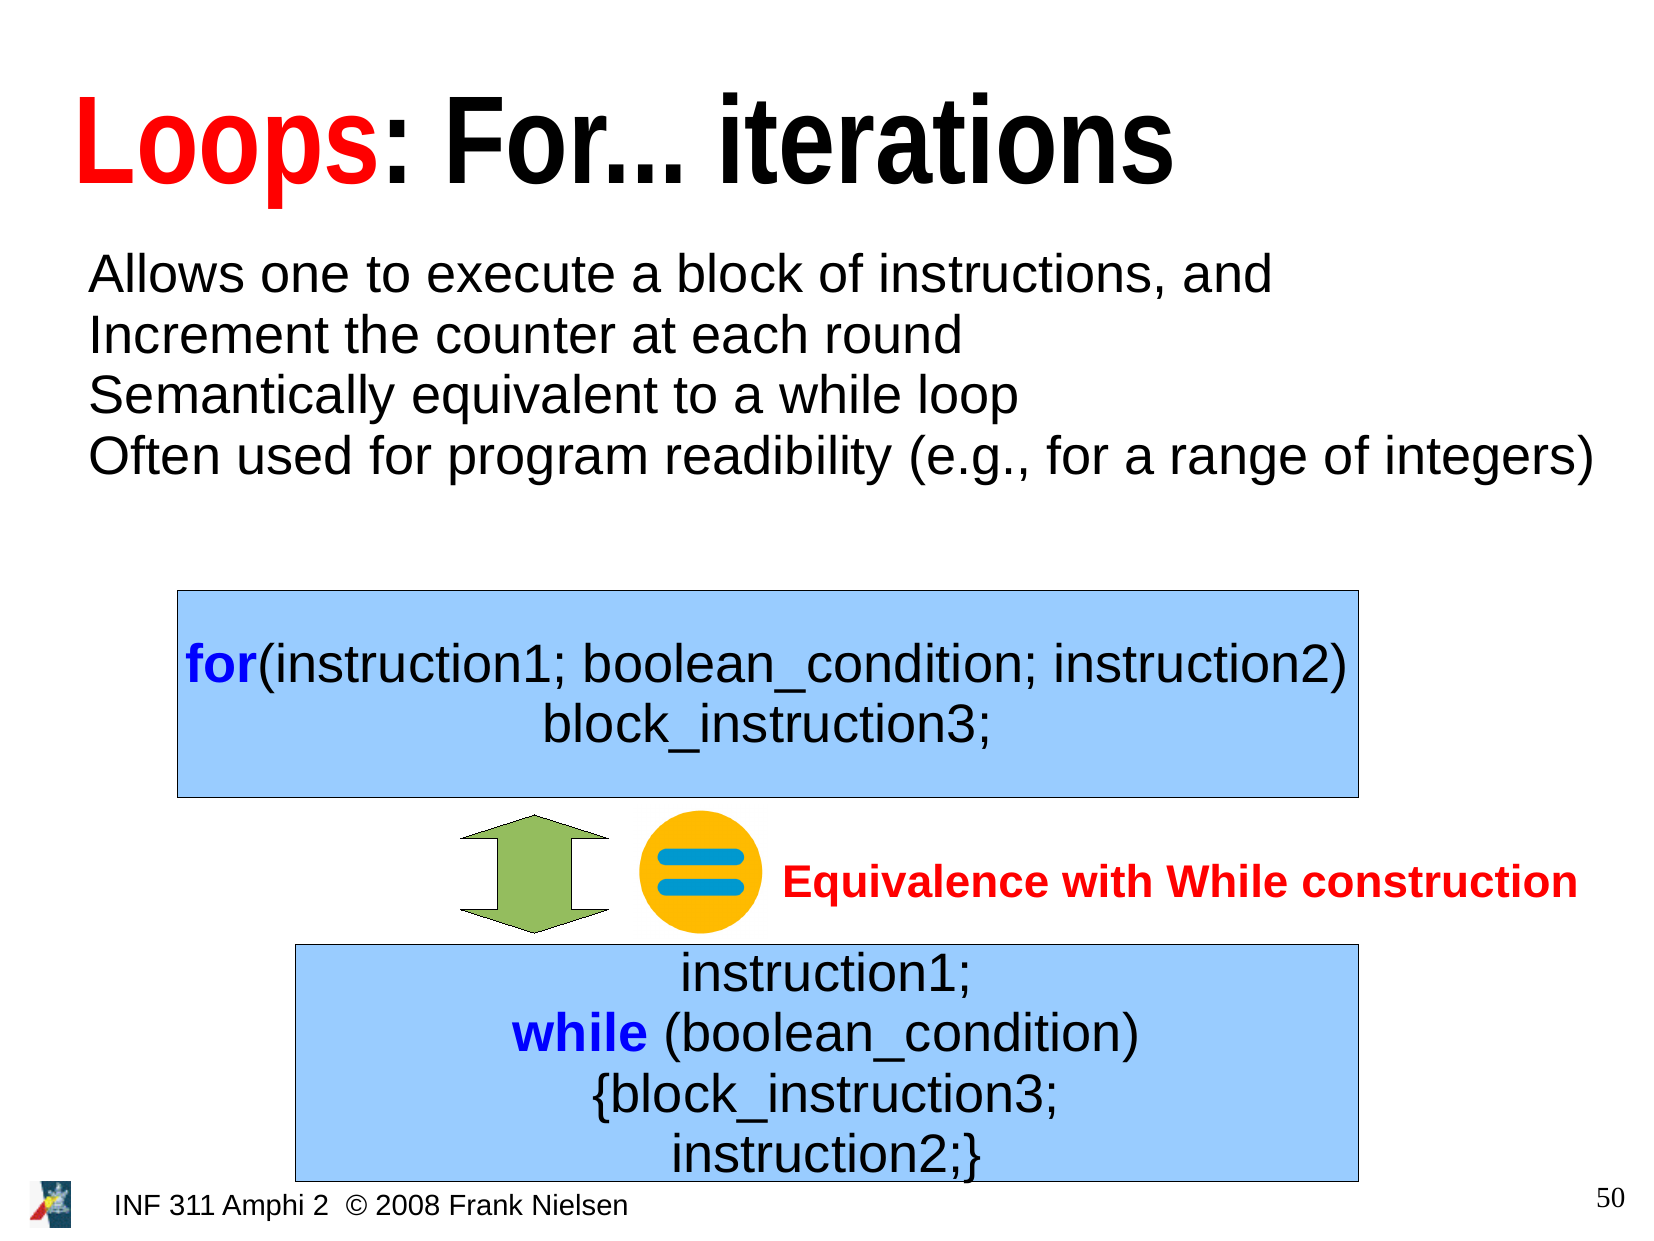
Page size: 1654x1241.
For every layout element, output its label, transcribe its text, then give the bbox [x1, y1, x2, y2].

text_box [460, 814, 609, 934]
text_box instruction1; while (boolean_condition) {block_instruction3; instruction2;} [295, 944, 1359, 1182]
text_box for(instruction1; boolean_condition; instruction2) block_instruction3; [177, 590, 1359, 798]
text_box Allows one to execute a block of instructions, and Increment the counter at each round Semantically equivalent to a while loop Often used for program readibility (e.g., for a range of integers) [59, 236, 1646, 494]
picture [633, 804, 768, 939]
text_box Equivalence with While construction [768, 848, 1595, 916]
text_box Loops: For... iterations [59, 59, 1625, 217]
picture [29, 1181, 71, 1228]
